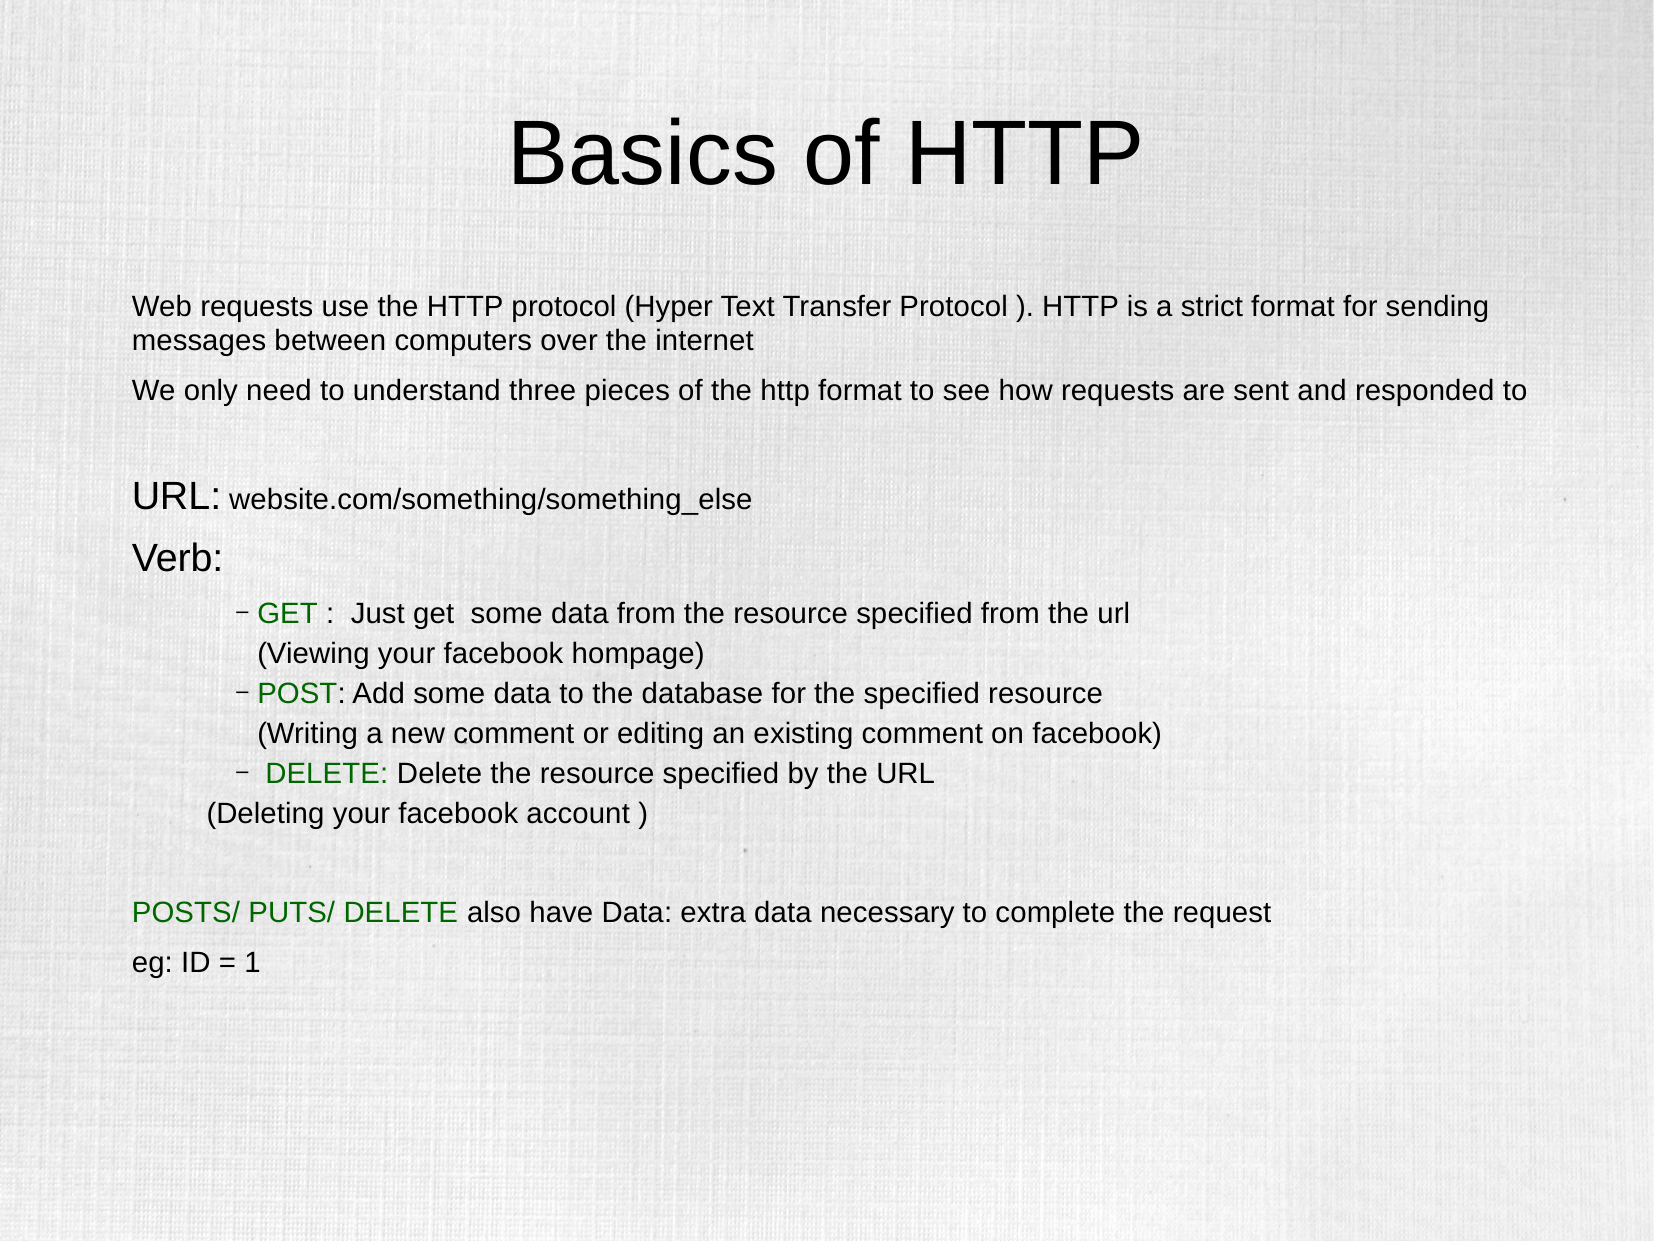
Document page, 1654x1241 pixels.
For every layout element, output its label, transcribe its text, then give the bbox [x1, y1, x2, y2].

list Web requests use the HTTP protocol (Hyper Text Transfer Protocol ). HTTP is a strict format for sending messages between computers over the internet We only need to understand three pieces of the http format to see how requests are sent and responded to URL: website.com/something/something_else Verb: GET : Just get some data from the resource specified from the url (Viewing your facebook hompage) POST: Add some data to the database for the specified resource (Writing a new comment or editing an existing comment on facebook) DELETE: Delete the resource specified by the URL (Deleting your facebook account ) POSTS/ PUTS/ DELETE also have Data: extra data necessary to complete the request eg: ID = 1 [90, 290, 1546, 1010]
title Basics of HTTP [82, 49, 1571, 257]
picture [0, 0, 1654, 1241]
